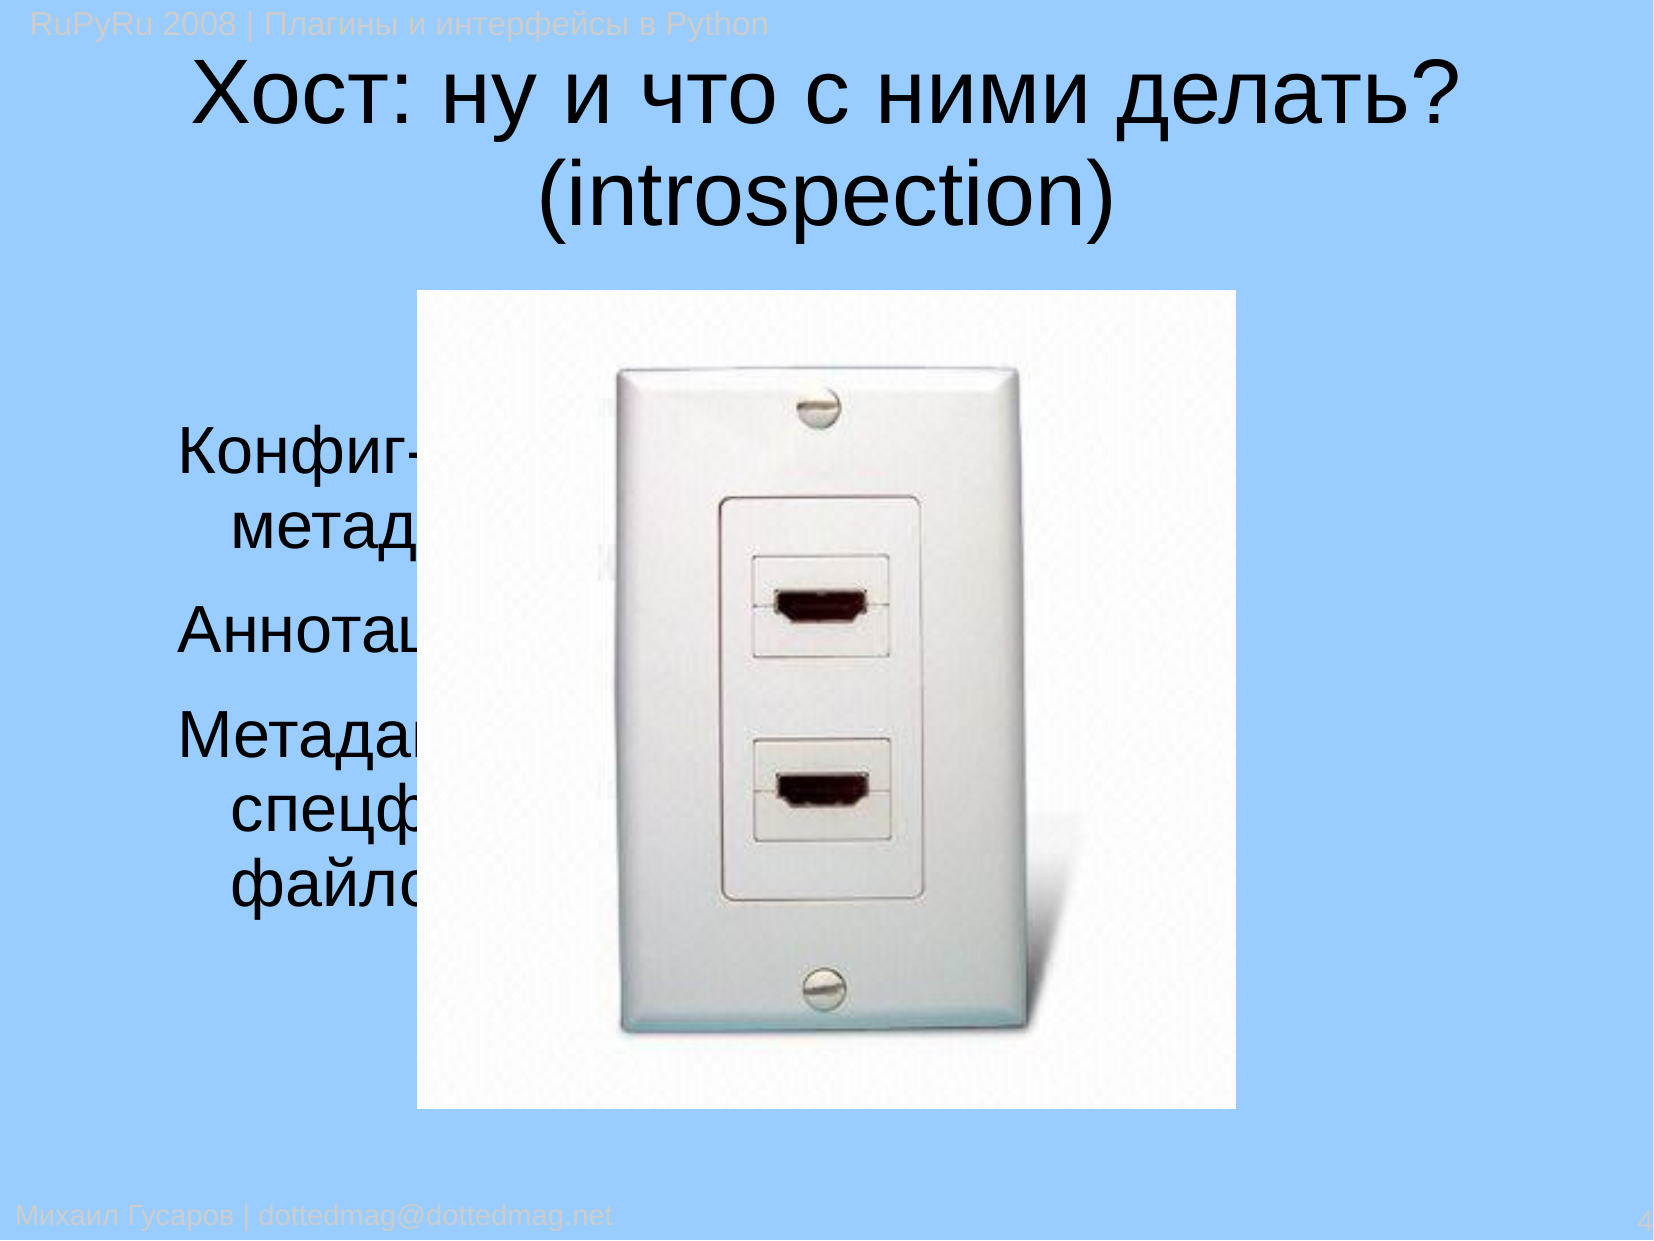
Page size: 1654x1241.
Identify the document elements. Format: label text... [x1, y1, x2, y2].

title Хост: ну и что с ними делать? (introspection) [82, 40, 1571, 246]
picture [417, 290, 1572, 1109]
list Конфиг-файлы с метаданными Аннотации в коде Метаданные в спецформате файлов [159, 413, 417, 1055]
